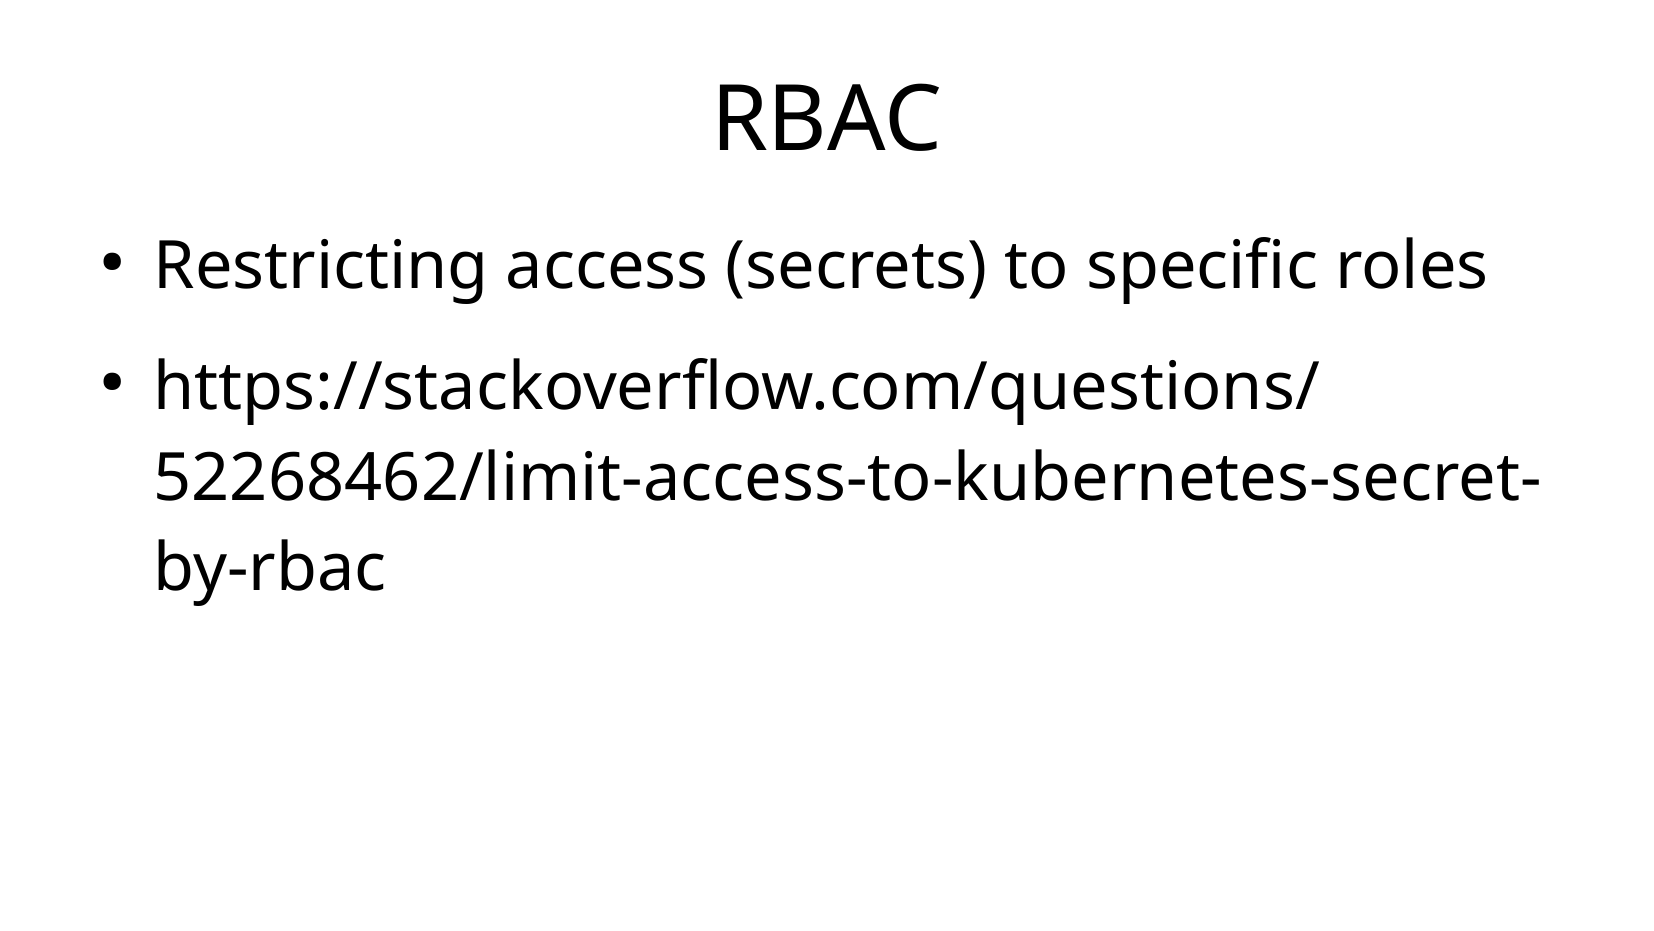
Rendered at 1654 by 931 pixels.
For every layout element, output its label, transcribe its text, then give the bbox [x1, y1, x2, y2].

title RBAC [82, 37, 1571, 193]
list Restricting access (secrets) to specific roles https://stackoverflow.com/questions/52268462/limit-access-to-kubernetes-secret-by-rbac [82, 217, 1571, 758]
